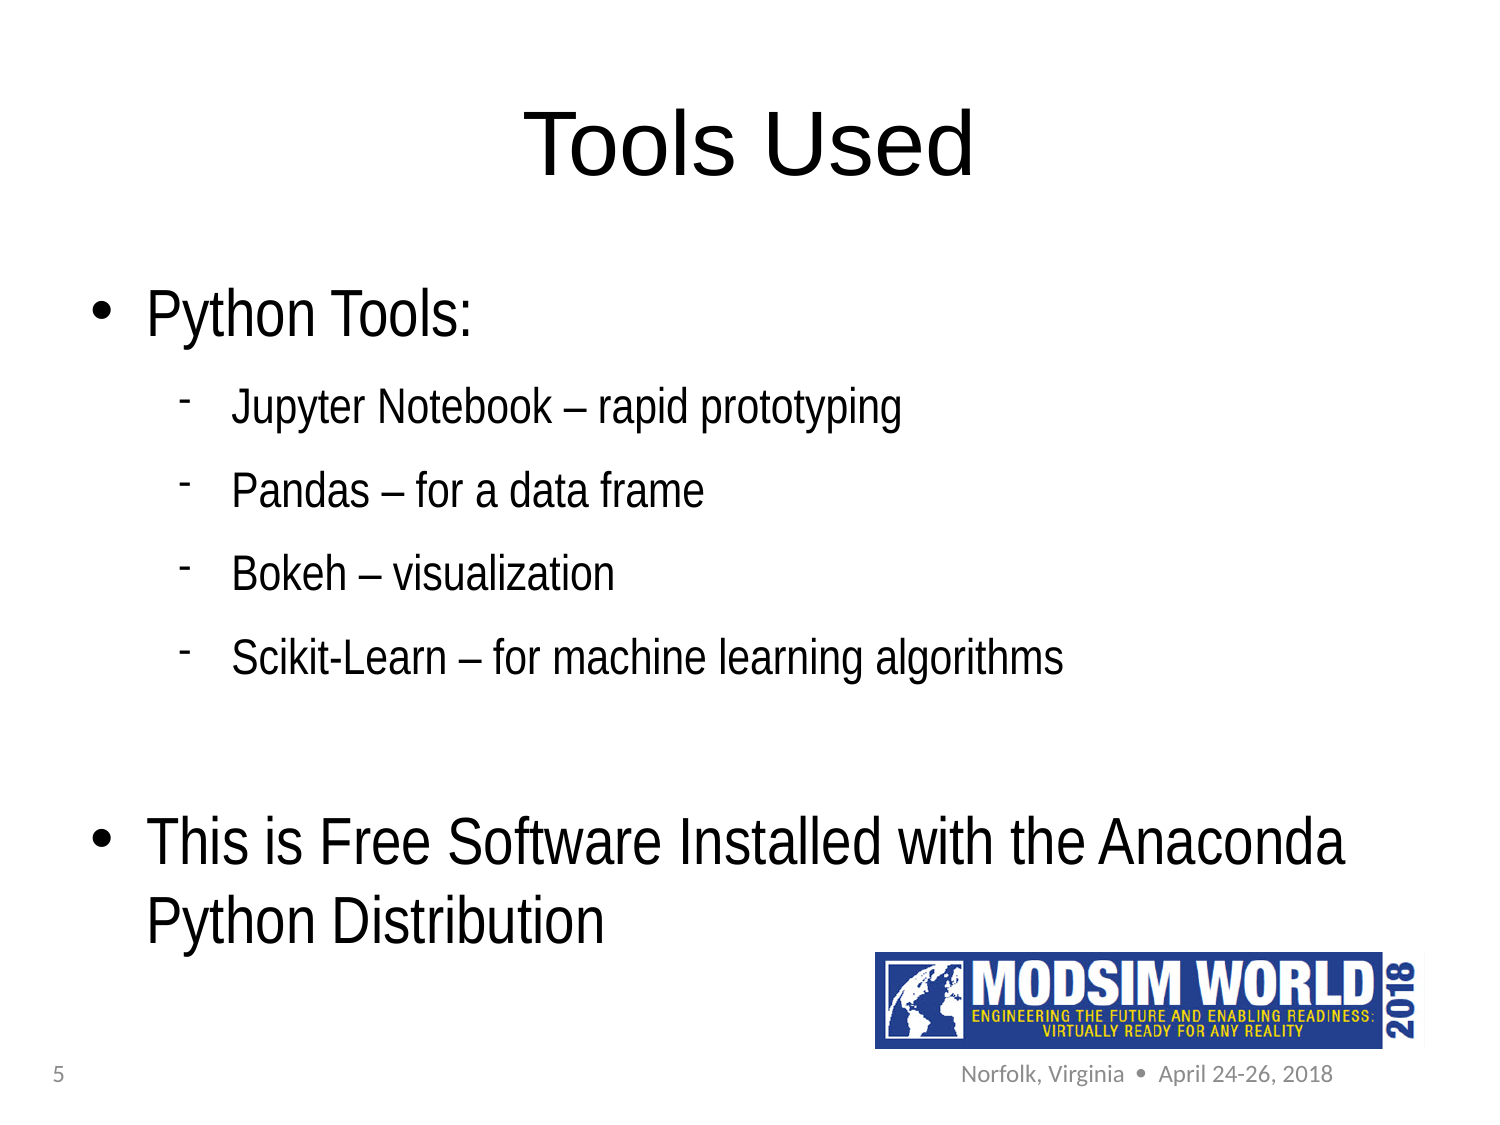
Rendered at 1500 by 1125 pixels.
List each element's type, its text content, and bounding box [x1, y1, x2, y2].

picture [875, 1005, 1425, 1042]
text_box Python Tools: Jupyter Notebook – rapid prototyping Pandas – for a data frame Bokeh – visualization Scikit-Learn – for machine learning algorithms This is Free Software Installed with the Anaconda Python Distribution [74, 262, 1425, 1005]
text_box Norfolk, Virginia  April 24-26, 2018 [874, 1042, 1427, 1103]
text_box Tools Used [74, 45, 1425, 233]
text_box <number> [37, 1042, 388, 1103]
